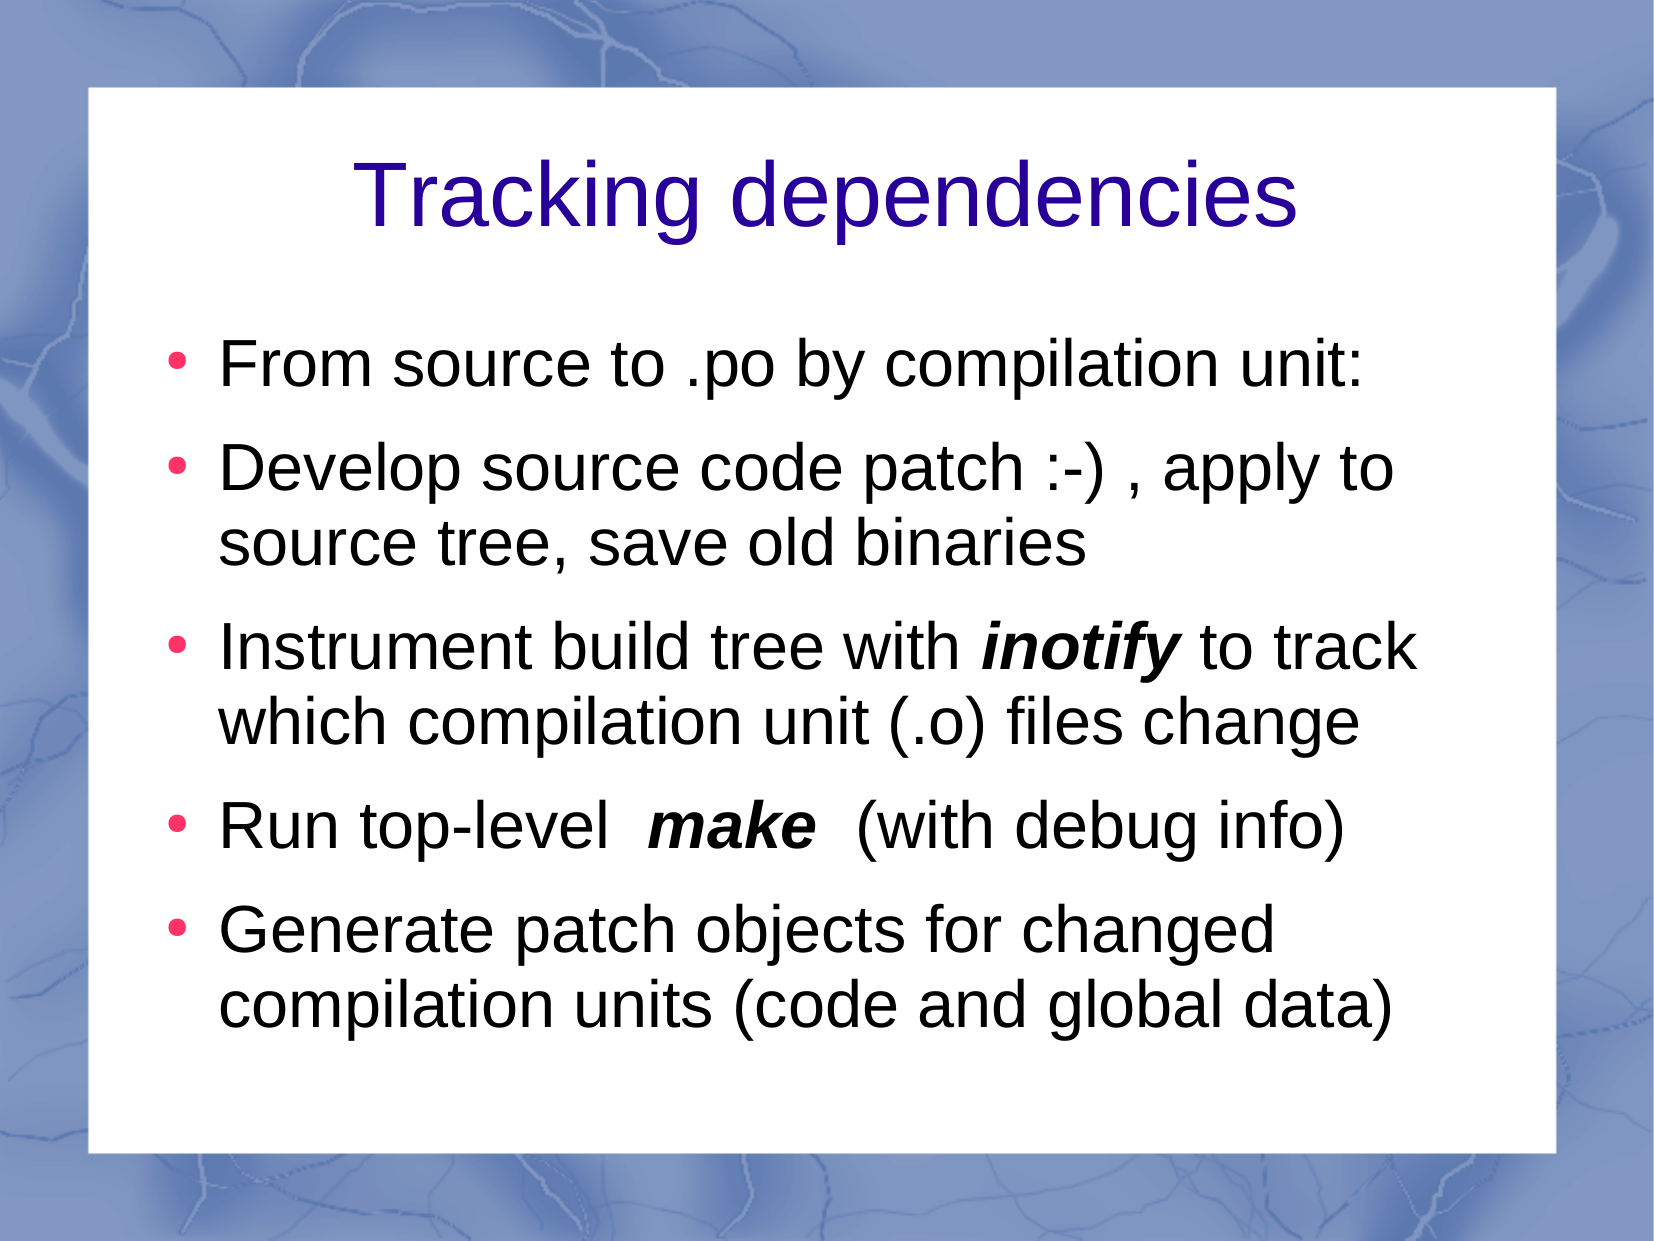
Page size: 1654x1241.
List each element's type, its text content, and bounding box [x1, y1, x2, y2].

list From source to .po by compilation unit: Develop source code patch :-) , apply to source tree, save old binaries Instrument build tree with inotify to track which compilation unit (.o) files change Run top-level make (with debug info) Generate patch objects for changed compilation units (code and global data) [147, 325, 1506, 1130]
title Tracking dependencies [118, 98, 1536, 291]
picture [0, 0, 1654, 1241]
